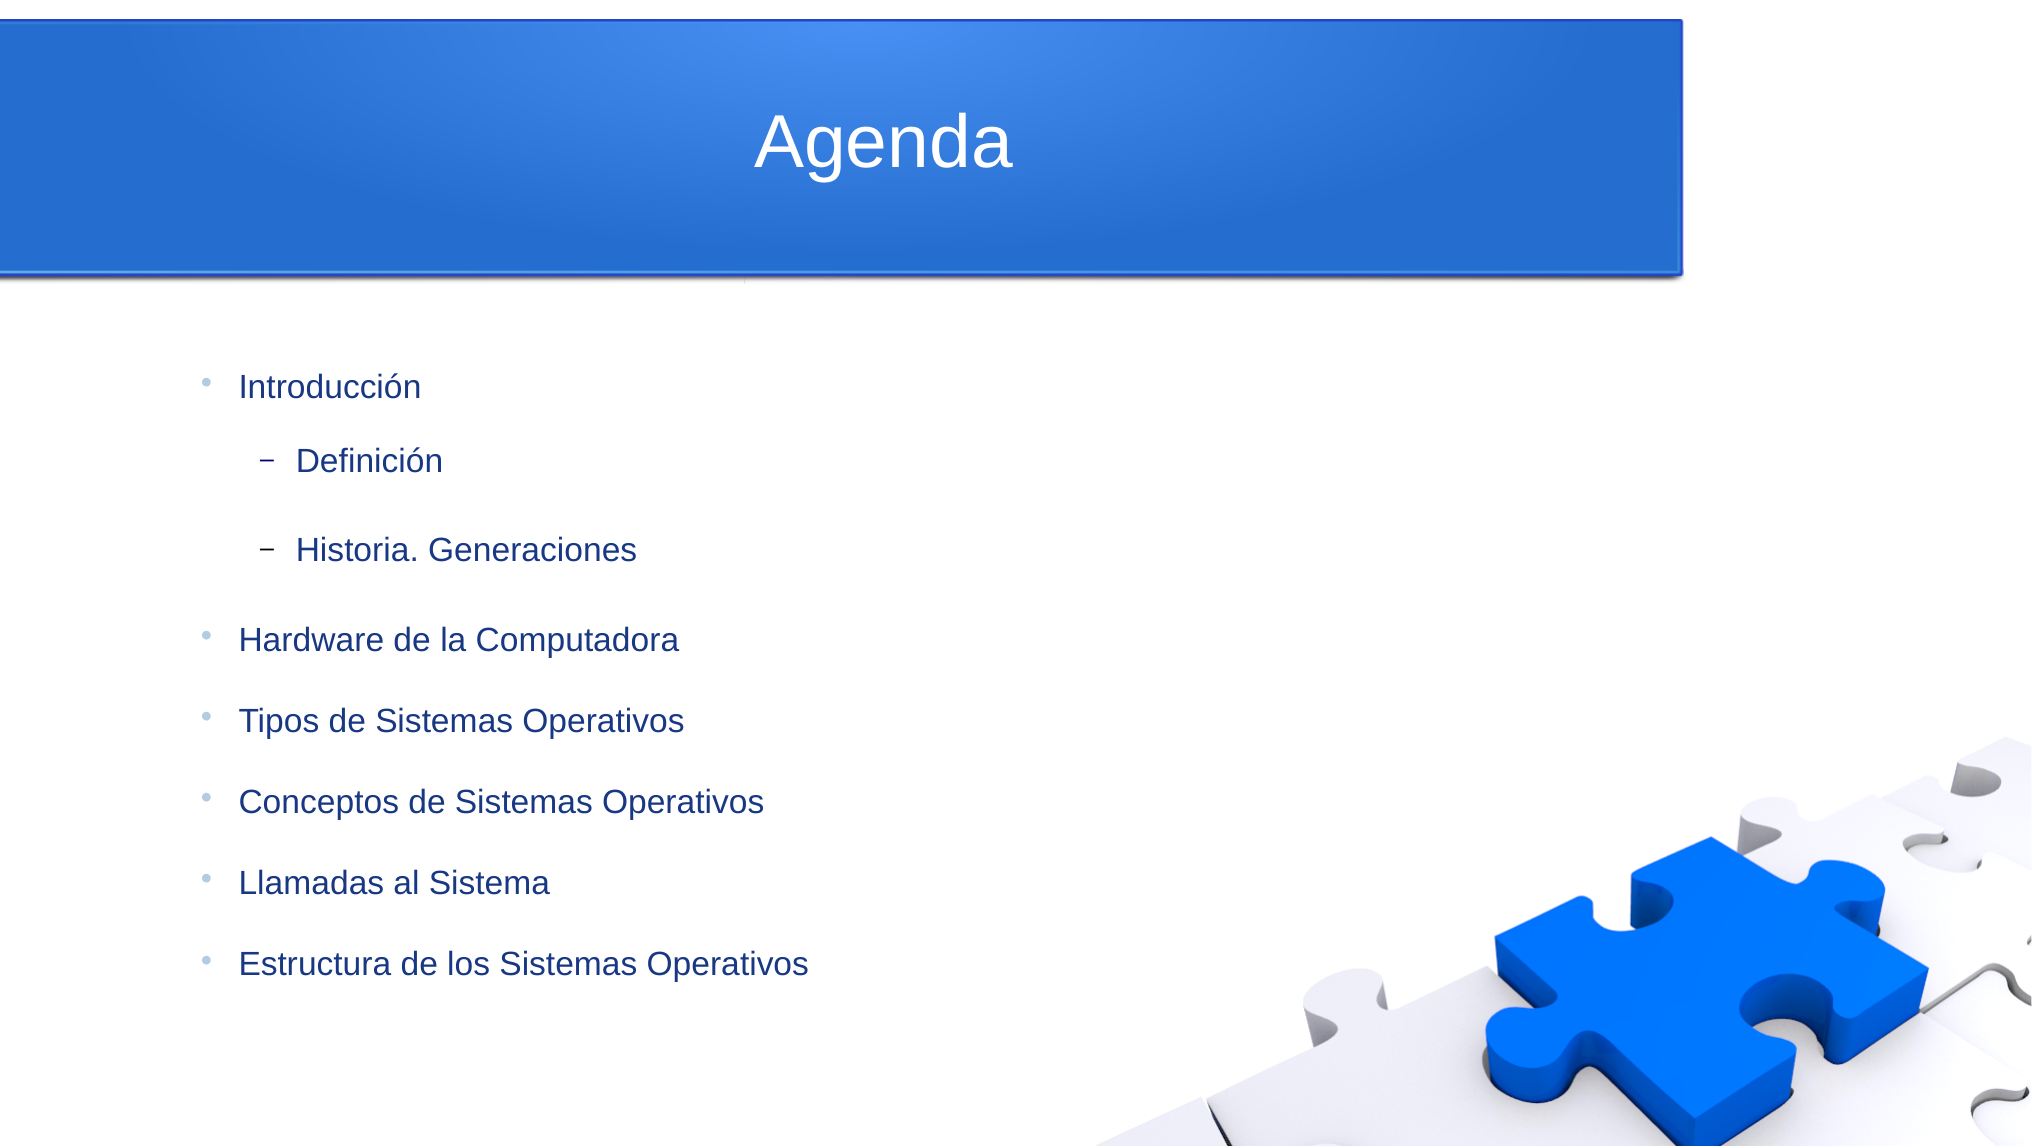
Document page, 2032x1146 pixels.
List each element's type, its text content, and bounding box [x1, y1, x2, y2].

picture [0, 19, 1689, 284]
picture [1071, 605, 2032, 1146]
title Agenda [101, 45, 1666, 237]
list Introducción Definición Historia. Generaciones Hardware de la Computadora Tipos de Sistemas Operativos Conceptos de Sistemas Operativos Llamadas al Sistema Estructura de los Sistemas Operativos [200, 330, 1477, 993]
